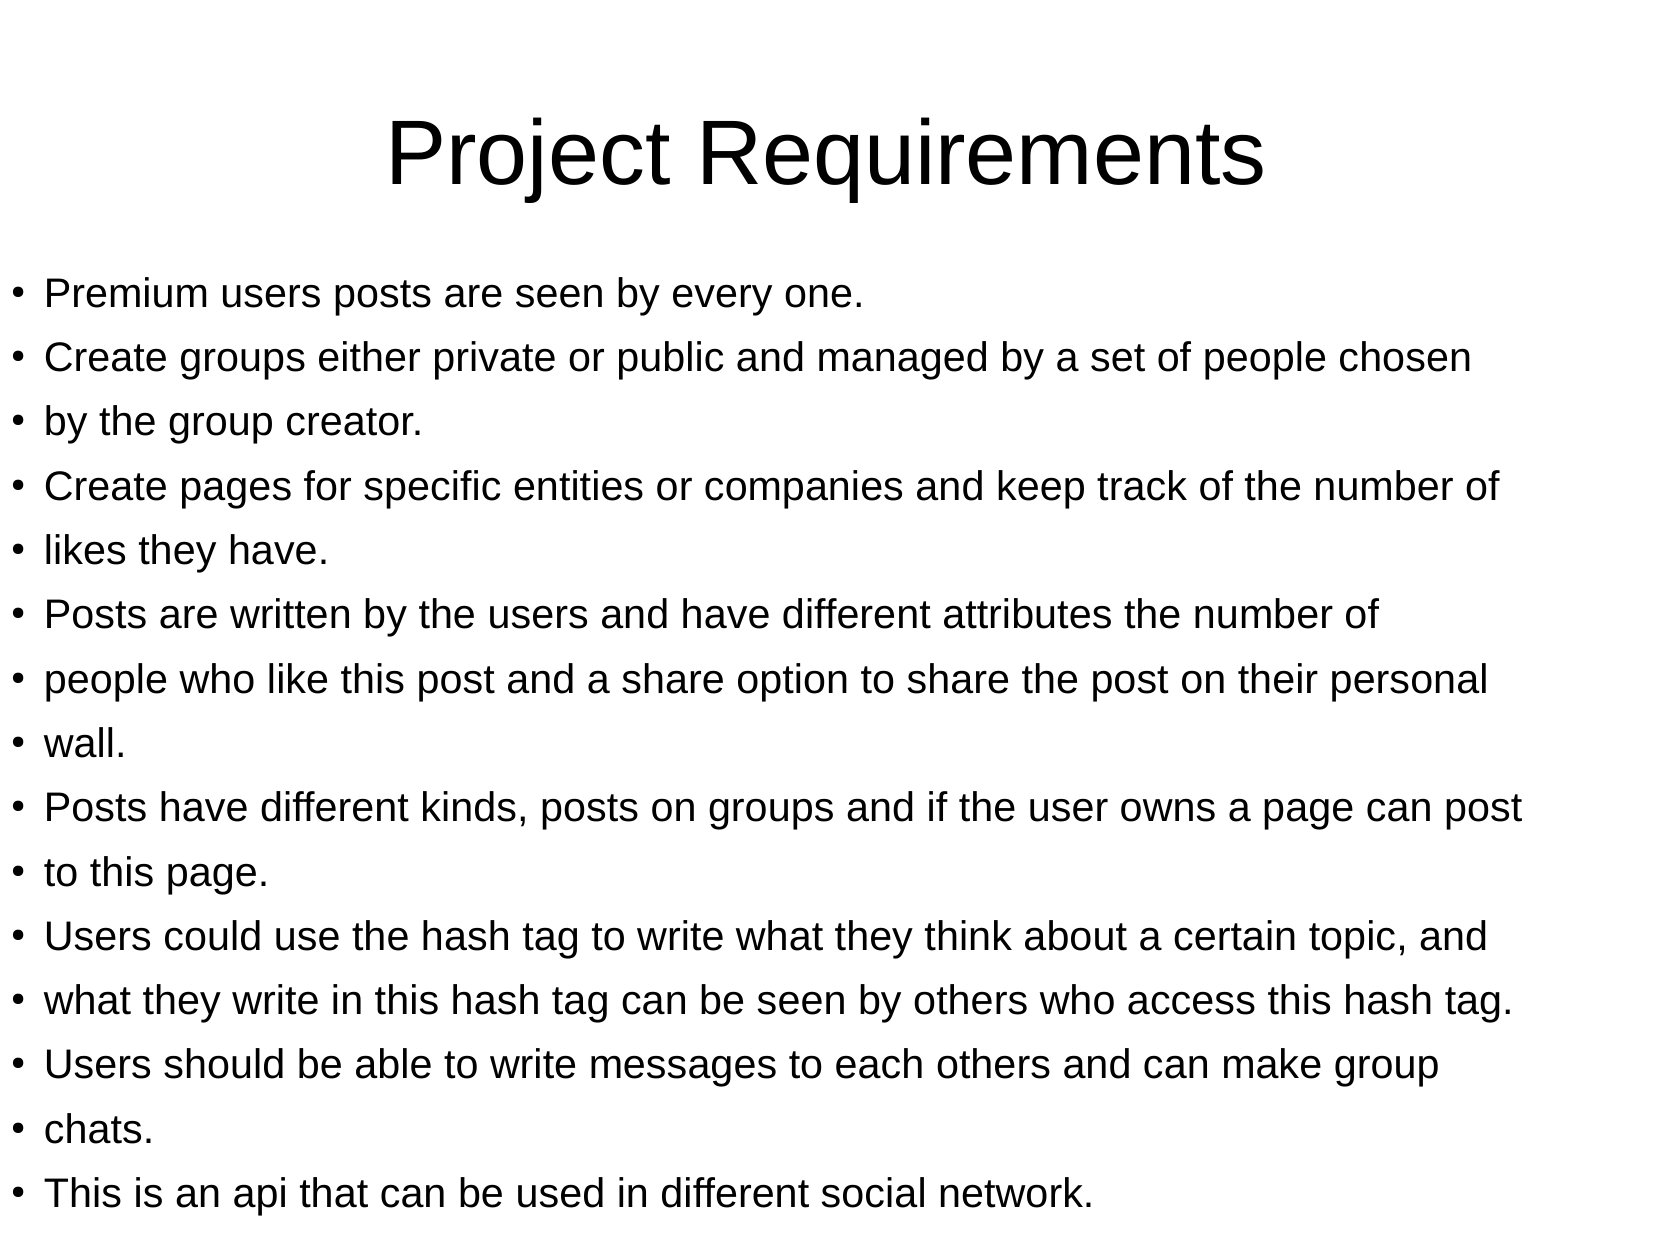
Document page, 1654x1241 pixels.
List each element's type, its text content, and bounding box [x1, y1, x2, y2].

title Project Requirements [82, 49, 1571, 257]
list Premium users posts are seen by every one. Create groups either private or public and managed by a set of people chosen by the group creator. Create pages for specific entities or companies and keep track of the number of likes they have. Posts are written by the users and have different attributes the number of people who like this post and a share option to share the post on their personal wall. Posts have different kinds, posts on groups and if the user owns a page can post to this page. Users could use the hash tag to write what they think about a certain topic, and what they write in this hash tag can be seen by others who access this hash tag. Users should be able to write messages to each others and can make group chats. This is an api that can be used in different social network. [0, 270, 1606, 1231]
